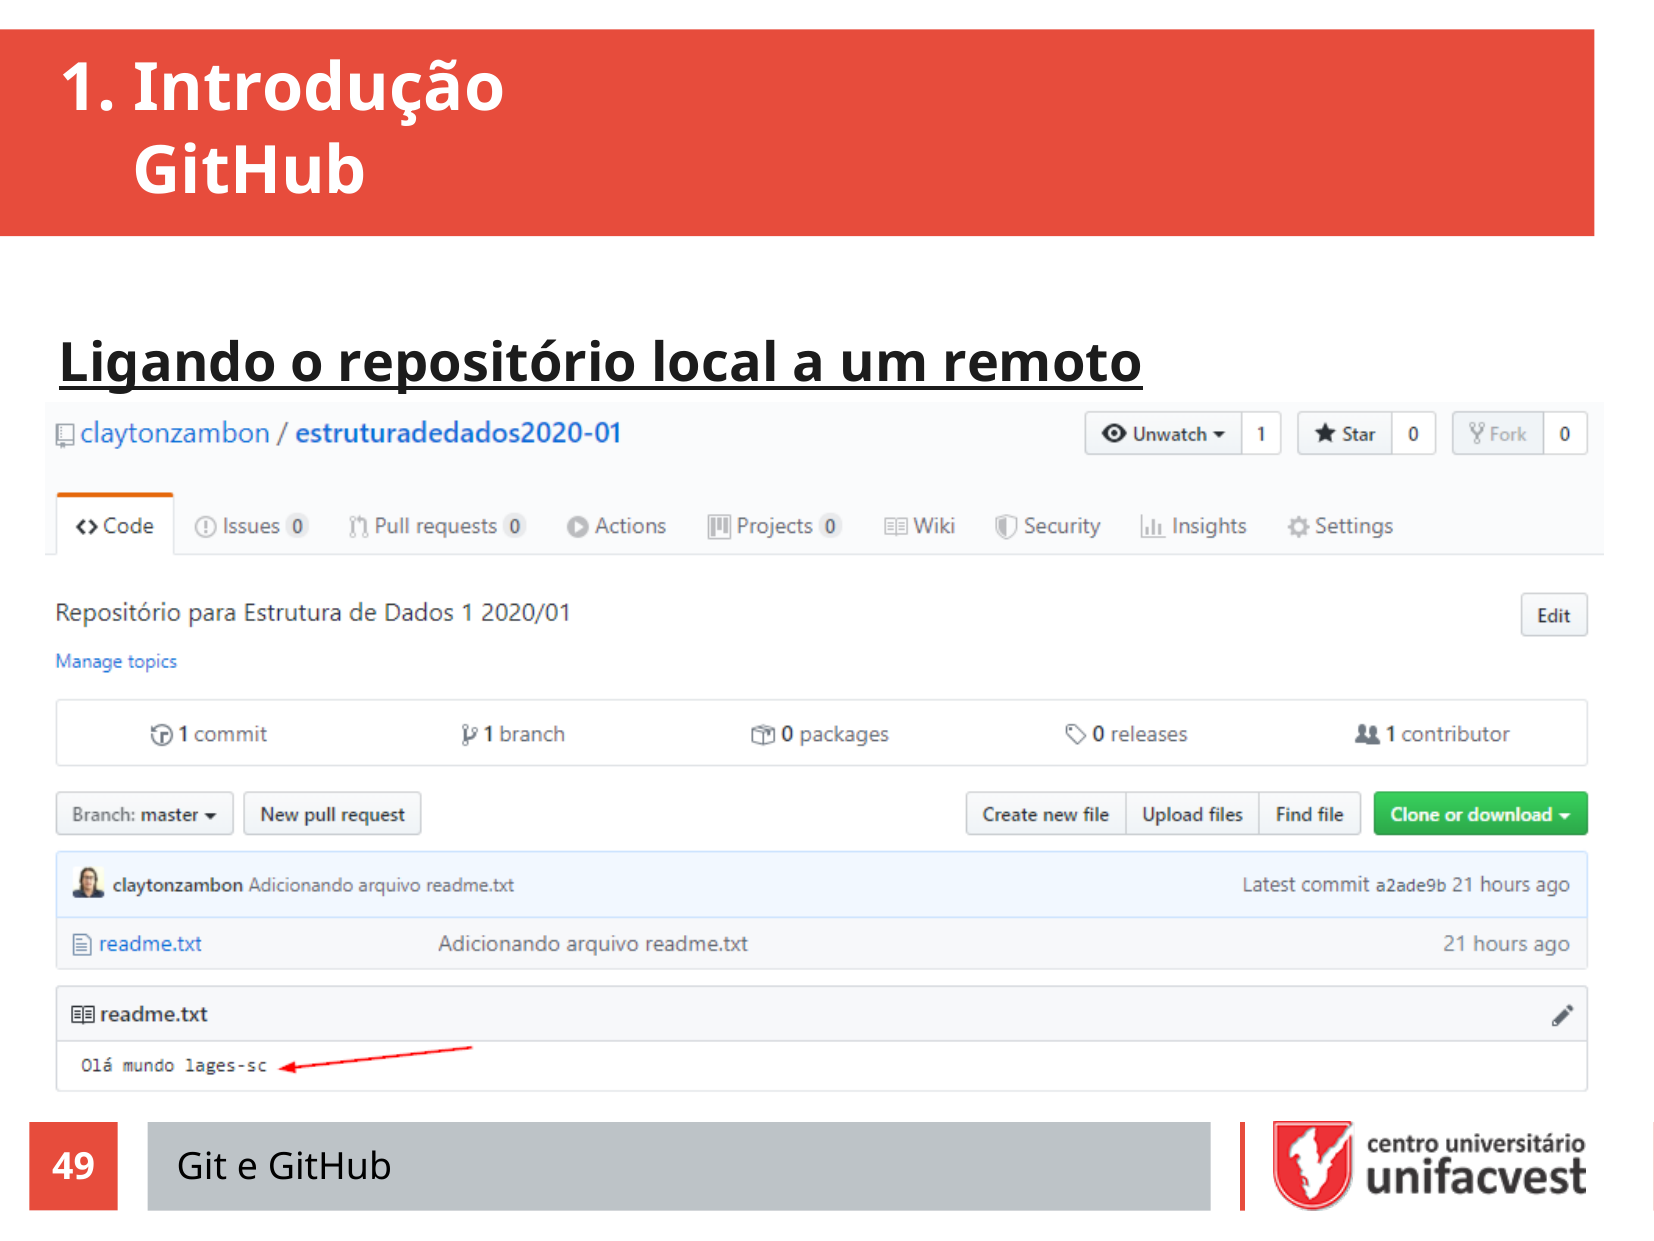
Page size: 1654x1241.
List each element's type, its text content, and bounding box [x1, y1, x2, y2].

title 1. Introdução GitHub [59, 59, 1595, 207]
picture [1273, 1121, 1586, 1211]
text_box Git e GitHub [161, 1132, 1212, 1196]
picture [45, 402, 1604, 1103]
list Ligando o repositório local a um remoto [59, 324, 1566, 402]
text_box [1245, 1120, 1654, 1212]
